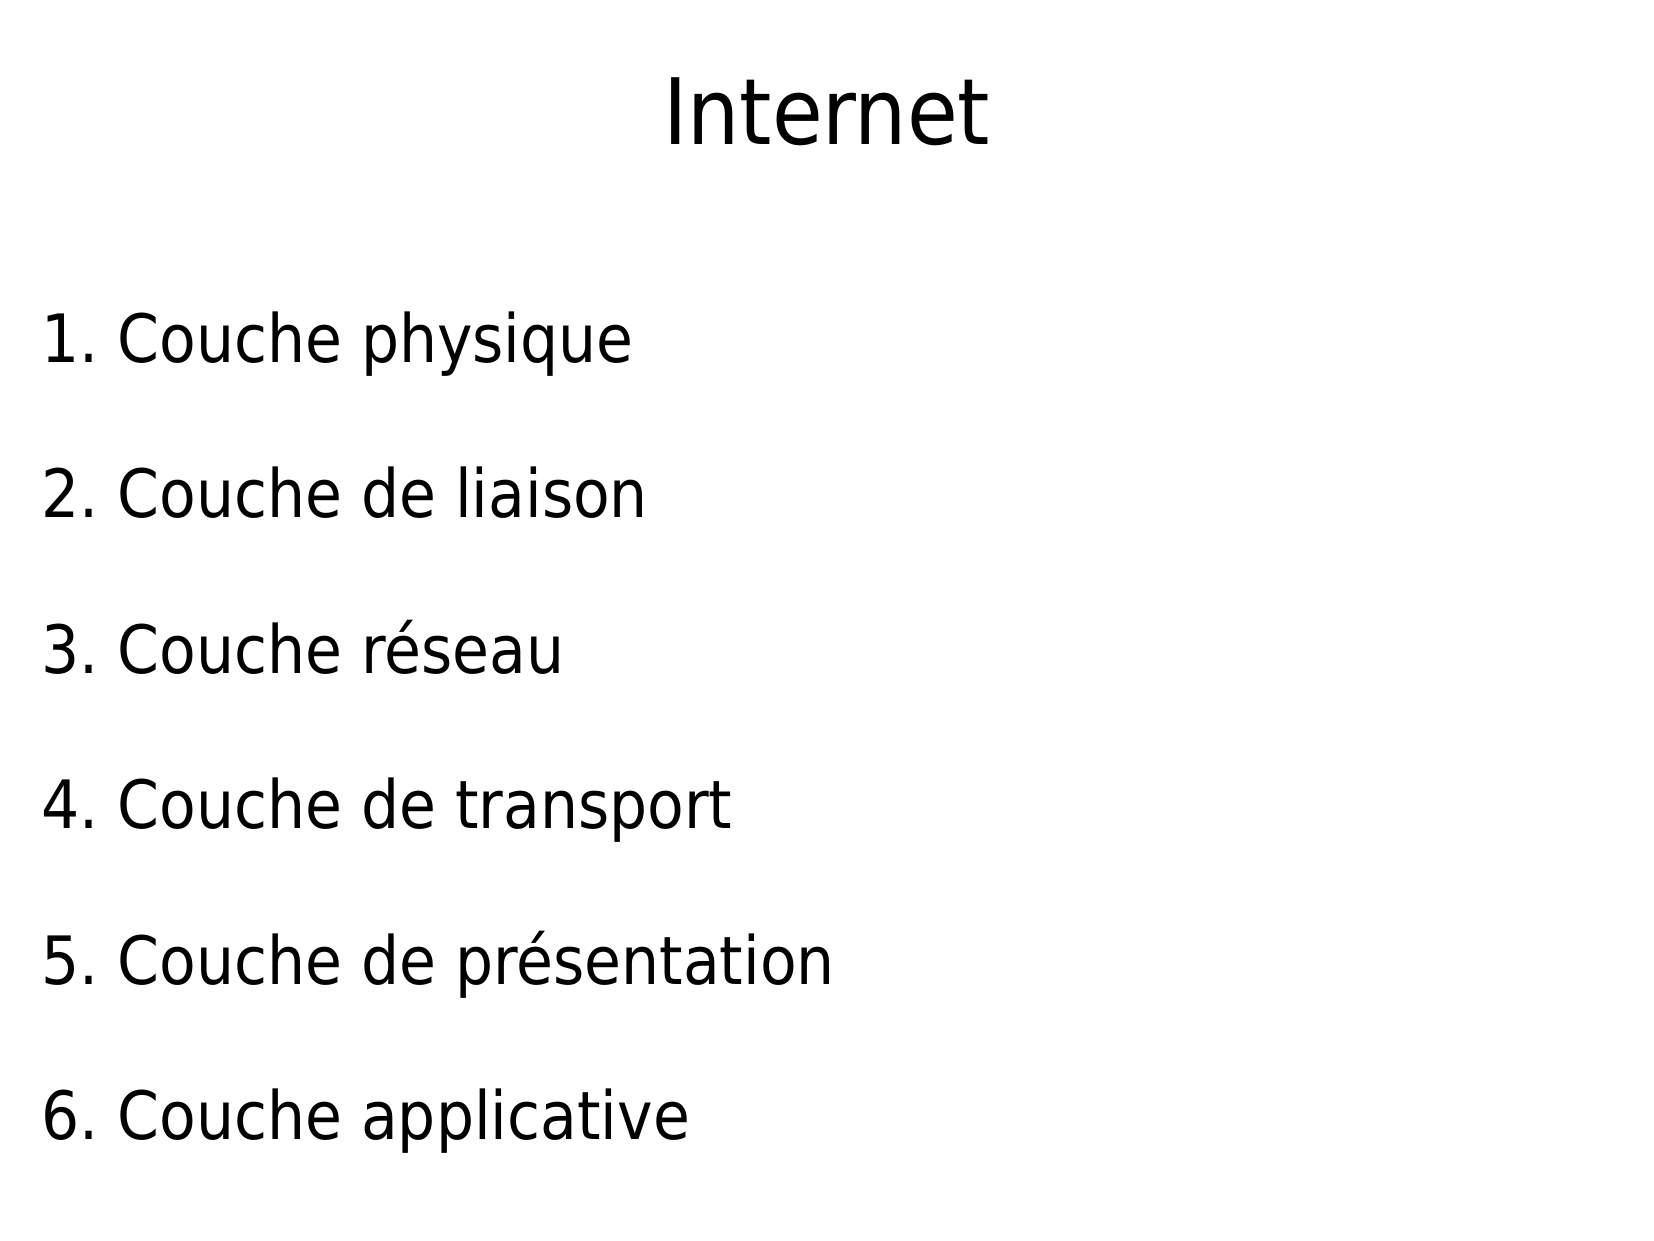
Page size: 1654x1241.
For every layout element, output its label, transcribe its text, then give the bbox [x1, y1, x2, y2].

title 1. Couche physique 2. Couche de liaison 3. Couche réseau 4. Couche de transport 5. Couche de présentation 6. Couche applicative [41, 222, 1613, 1183]
title Internet [41, 12, 1613, 214]
